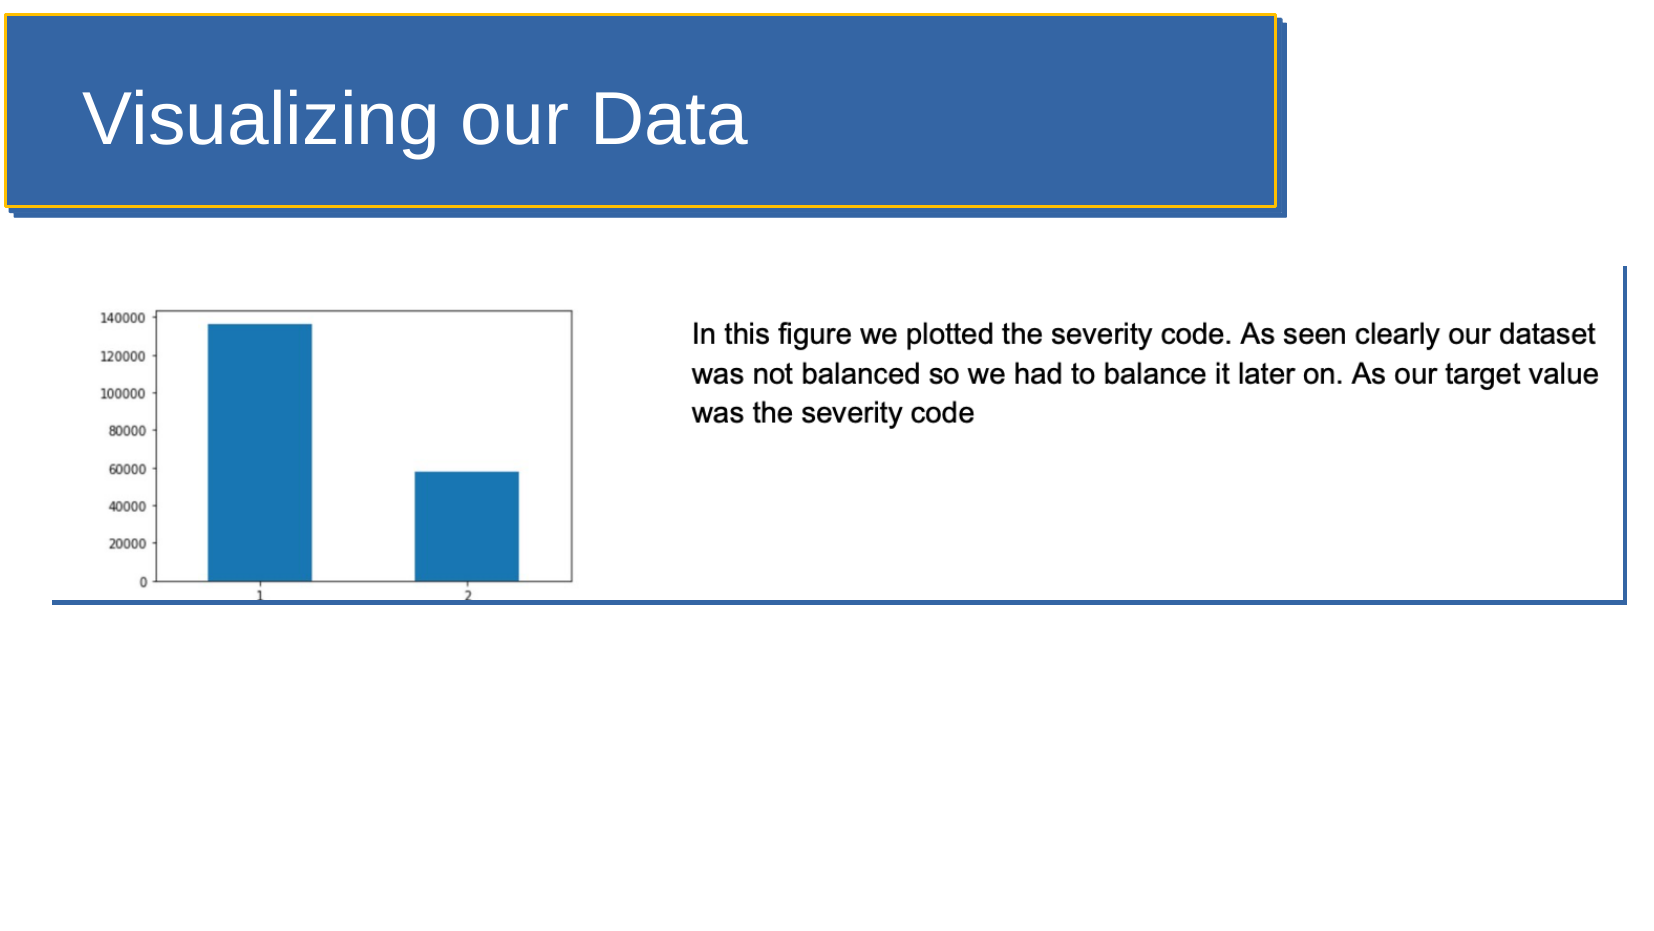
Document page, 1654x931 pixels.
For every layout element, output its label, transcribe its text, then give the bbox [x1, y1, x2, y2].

title Visualizing our Data [82, 44, 1235, 192]
picture [47, 262, 1623, 601]
